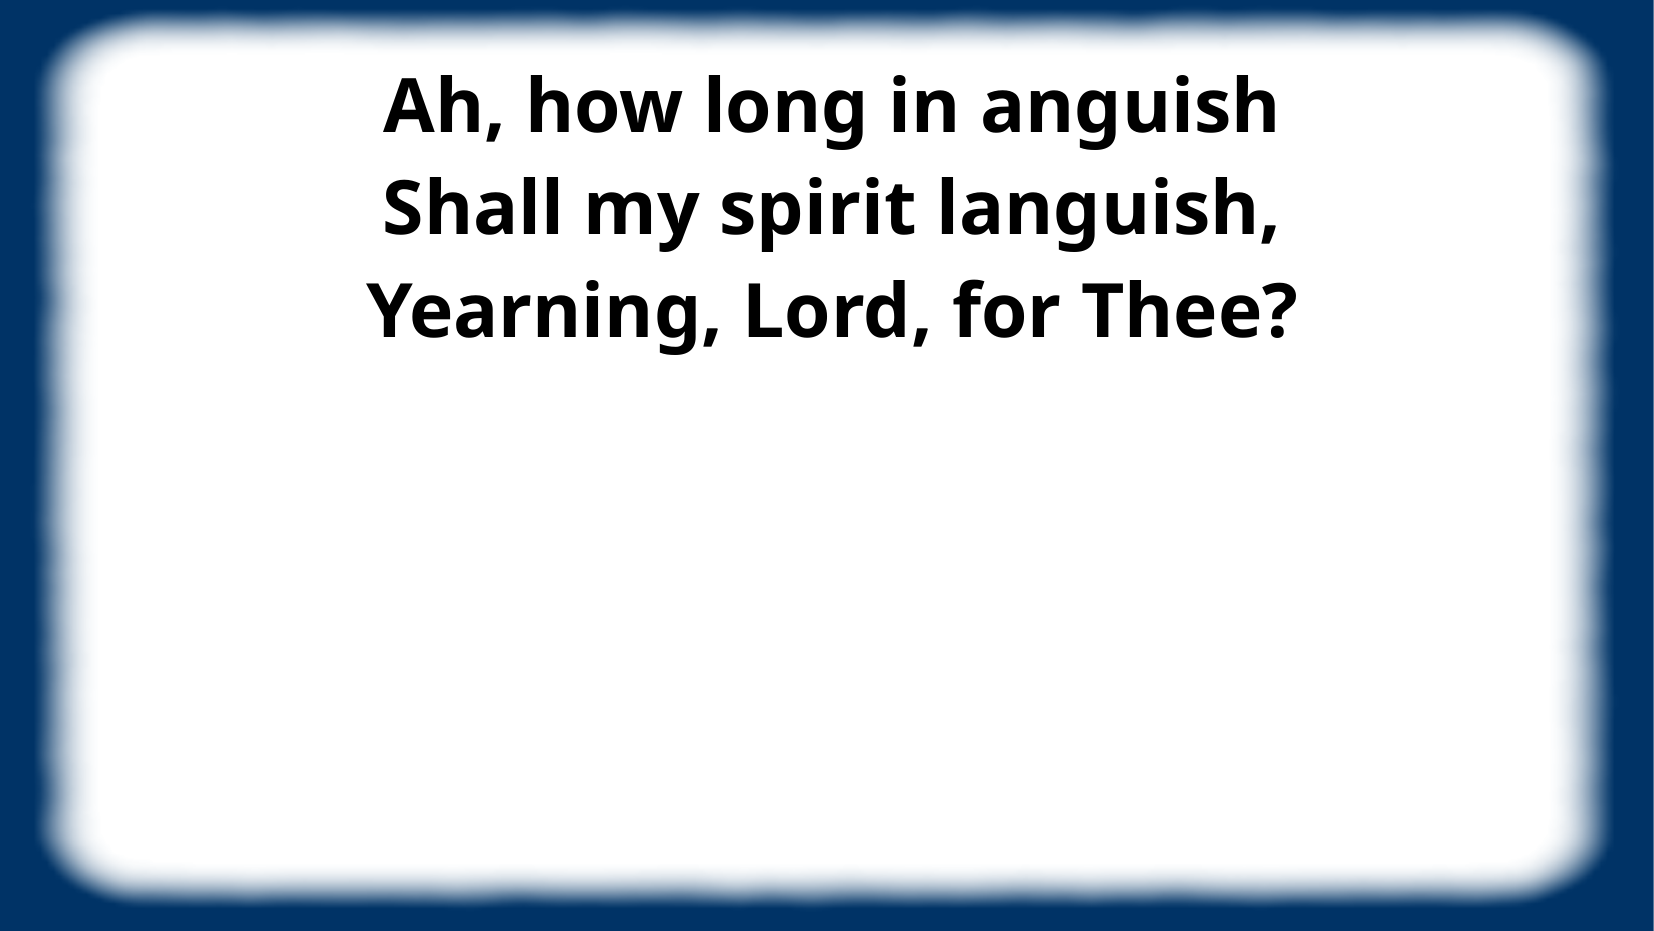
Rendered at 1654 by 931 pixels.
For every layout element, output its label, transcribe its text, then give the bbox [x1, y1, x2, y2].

text_box Ah, how long in anguish Shall my spirit languish, Yearning, Lord, for Thee? [75, 45, 1591, 548]
picture [0, 0, 1654, 931]
